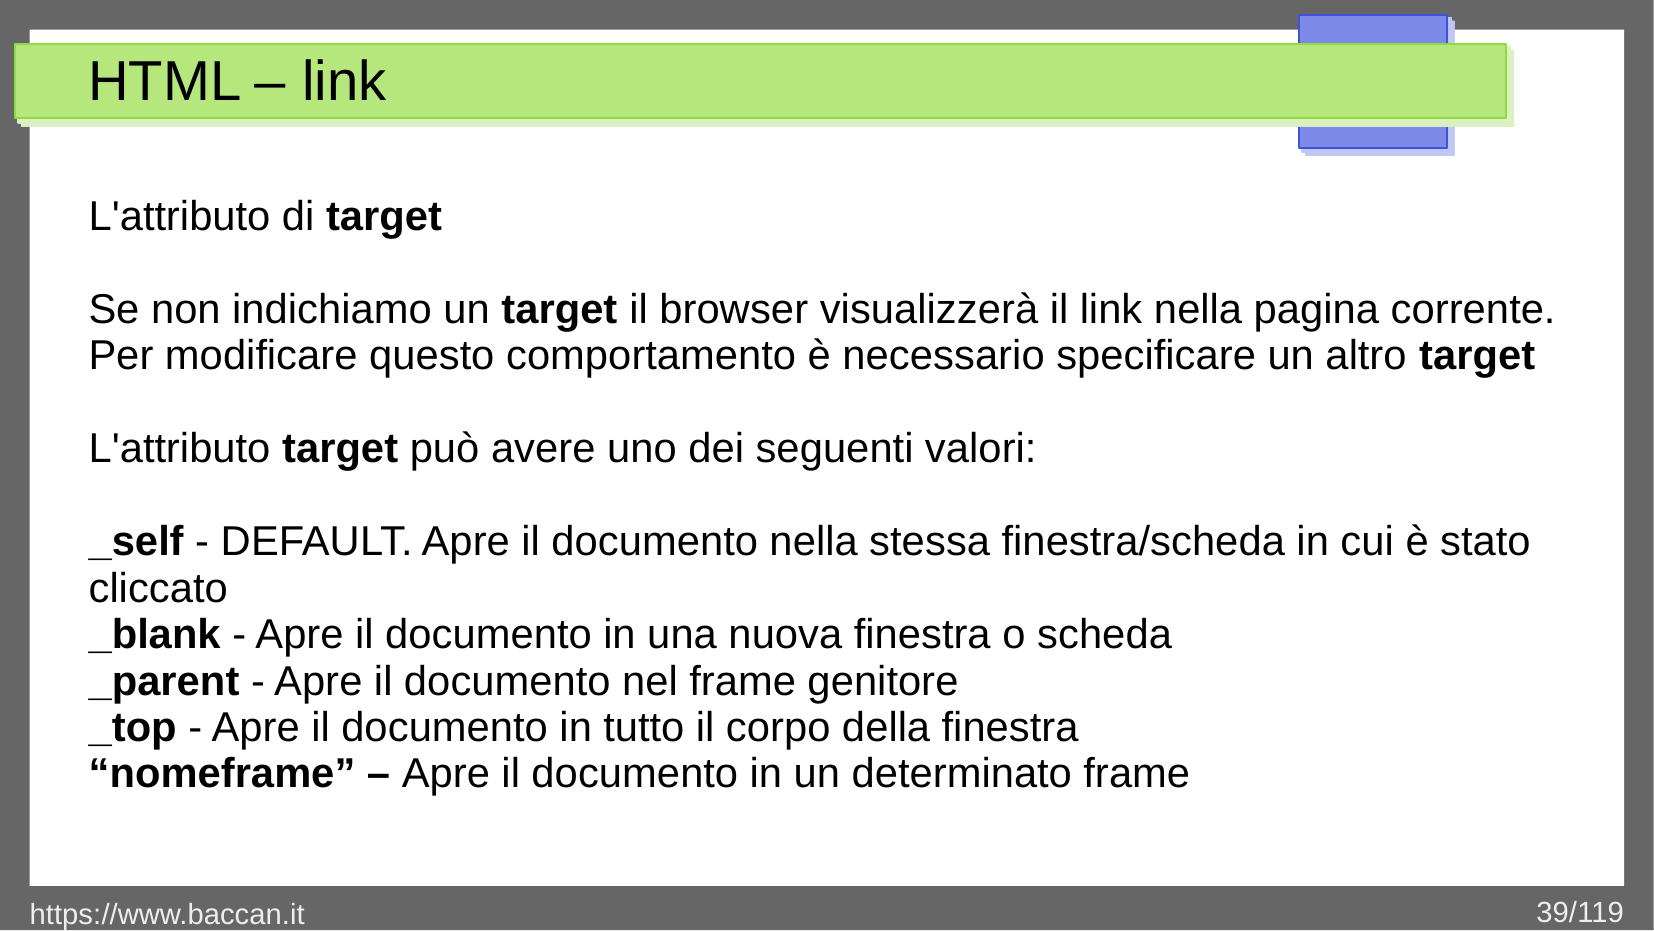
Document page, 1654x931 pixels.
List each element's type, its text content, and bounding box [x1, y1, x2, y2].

text_box L'attributo di target Se non indichiamo un target il browser visualizzerà il link nella pagina corrente. Per modificare questo comportamento è necessario specificare un altro target L'attributo target può avere uno dei seguenti valori: _self - DEFAULT. Apre il documento nella stessa finestra/scheda in cui è stato cliccato _blank - Apre il documento in una nuova finestra o scheda _parent - Apre il documento nel frame genitore _top - Apre il documento in tutto il corpo della finestra “nomeframe” – Apre il documento in un determinato frame [88, 169, 1565, 820]
title HTML – link [88, 44, 1506, 119]
